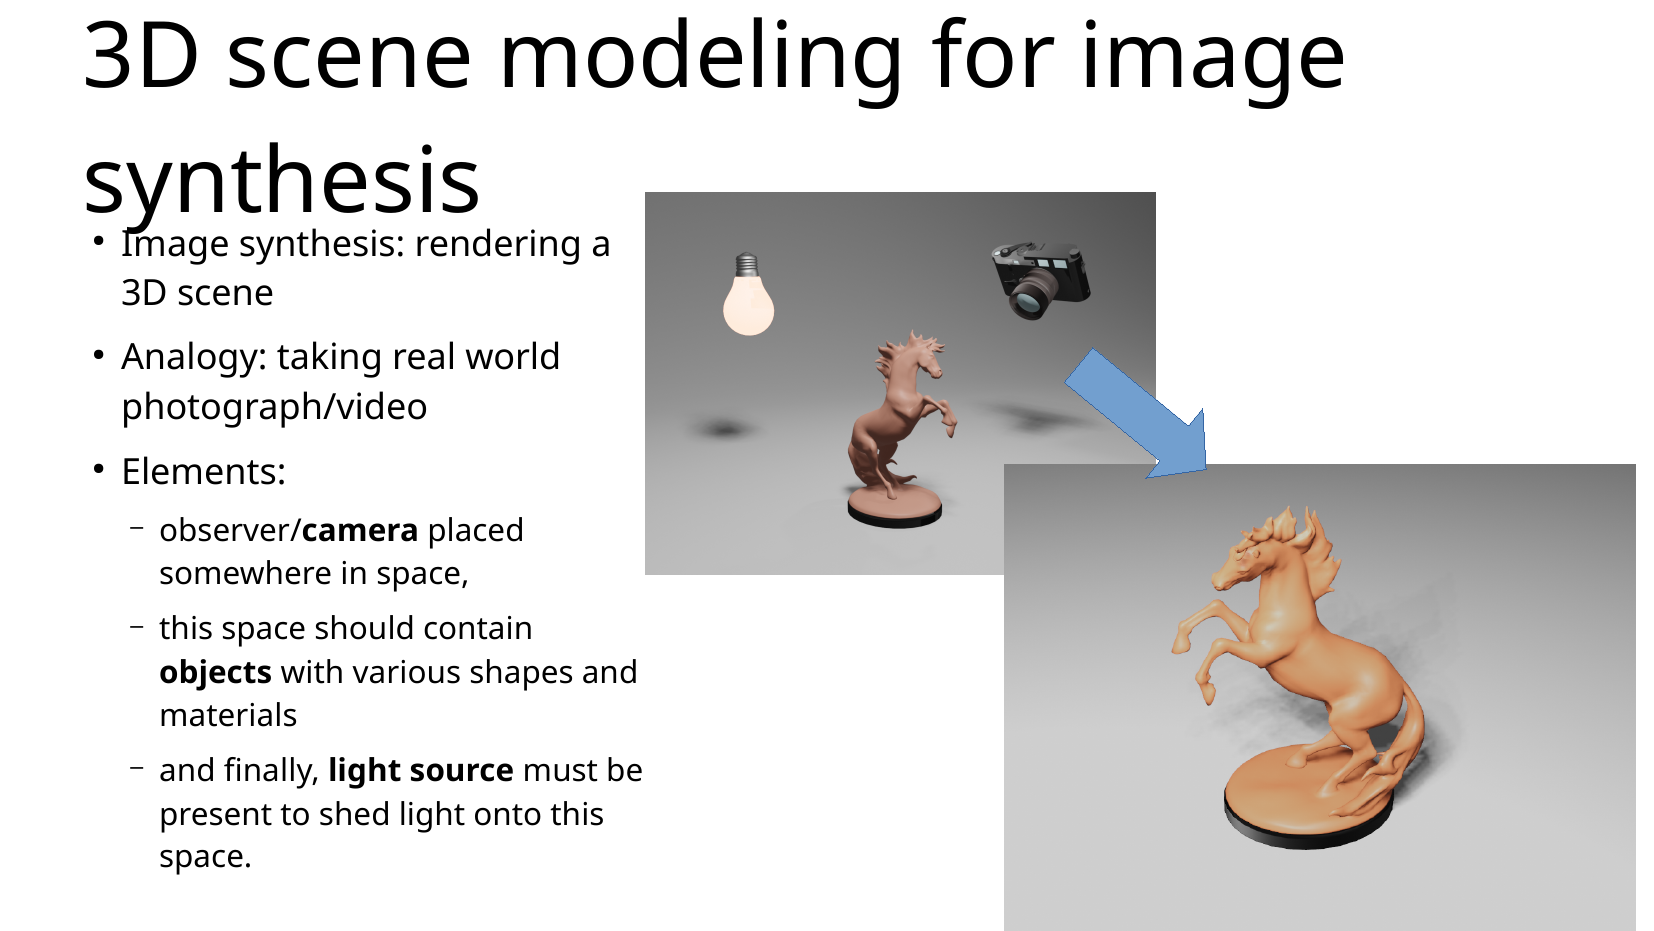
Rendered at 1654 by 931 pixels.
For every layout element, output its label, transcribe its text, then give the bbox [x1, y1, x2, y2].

title 3D scene modeling for image synthesis [82, 37, 1571, 193]
picture [645, 192, 1636, 931]
text_box [1064, 347, 1207, 479]
list Image synthesis: rendering a 3D scene Analogy: taking real world photograph/video Elements: observer/camera placed somewhere in space, this space should contain objects with various shapes and materials and finally, light source must be present to shed light onto this space. [82, 217, 646, 886]
